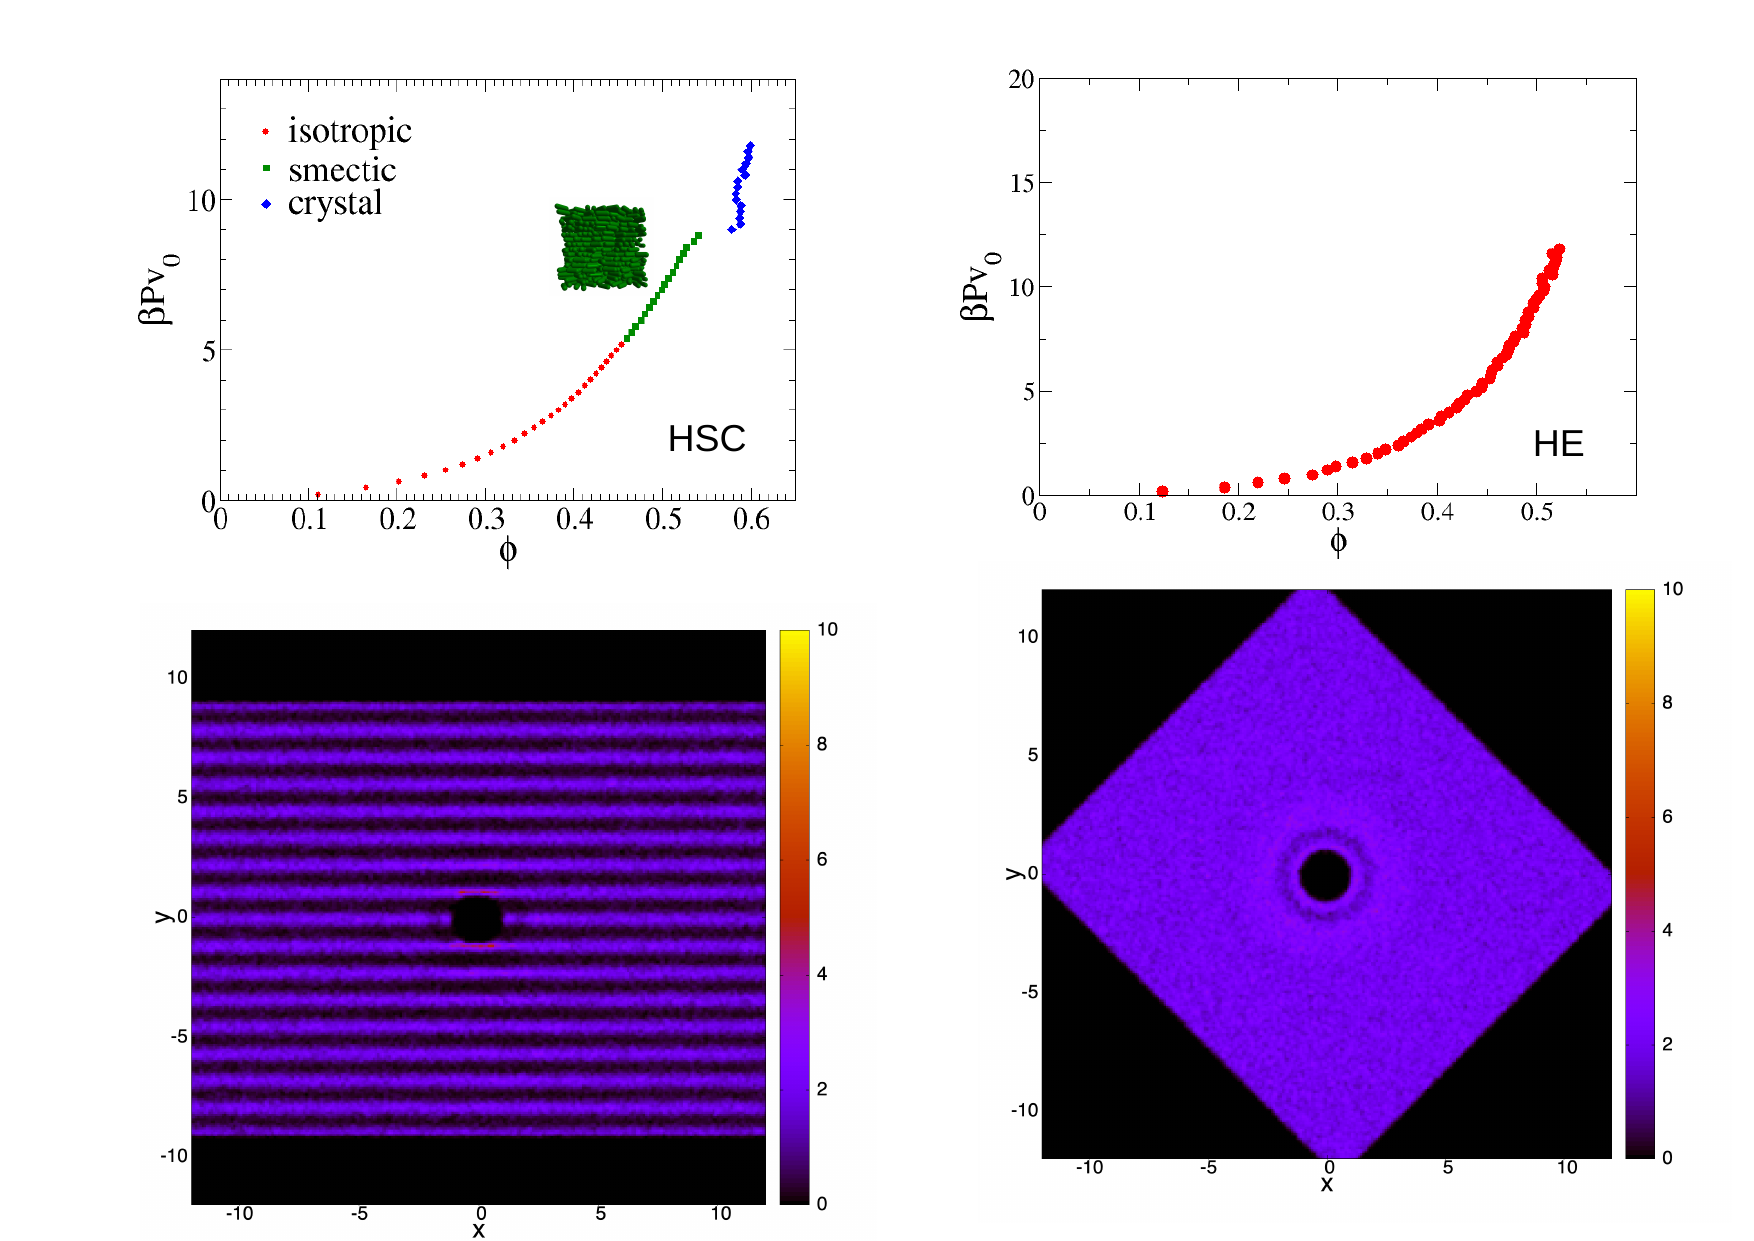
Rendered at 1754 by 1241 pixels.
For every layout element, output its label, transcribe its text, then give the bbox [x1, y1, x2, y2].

text_box HSC [652, 409, 762, 467]
picture [133, 0, 877, 590]
text_box HE [1518, 415, 1600, 473]
picture [949, 0, 1732, 1223]
picture [140, 603, 877, 1241]
